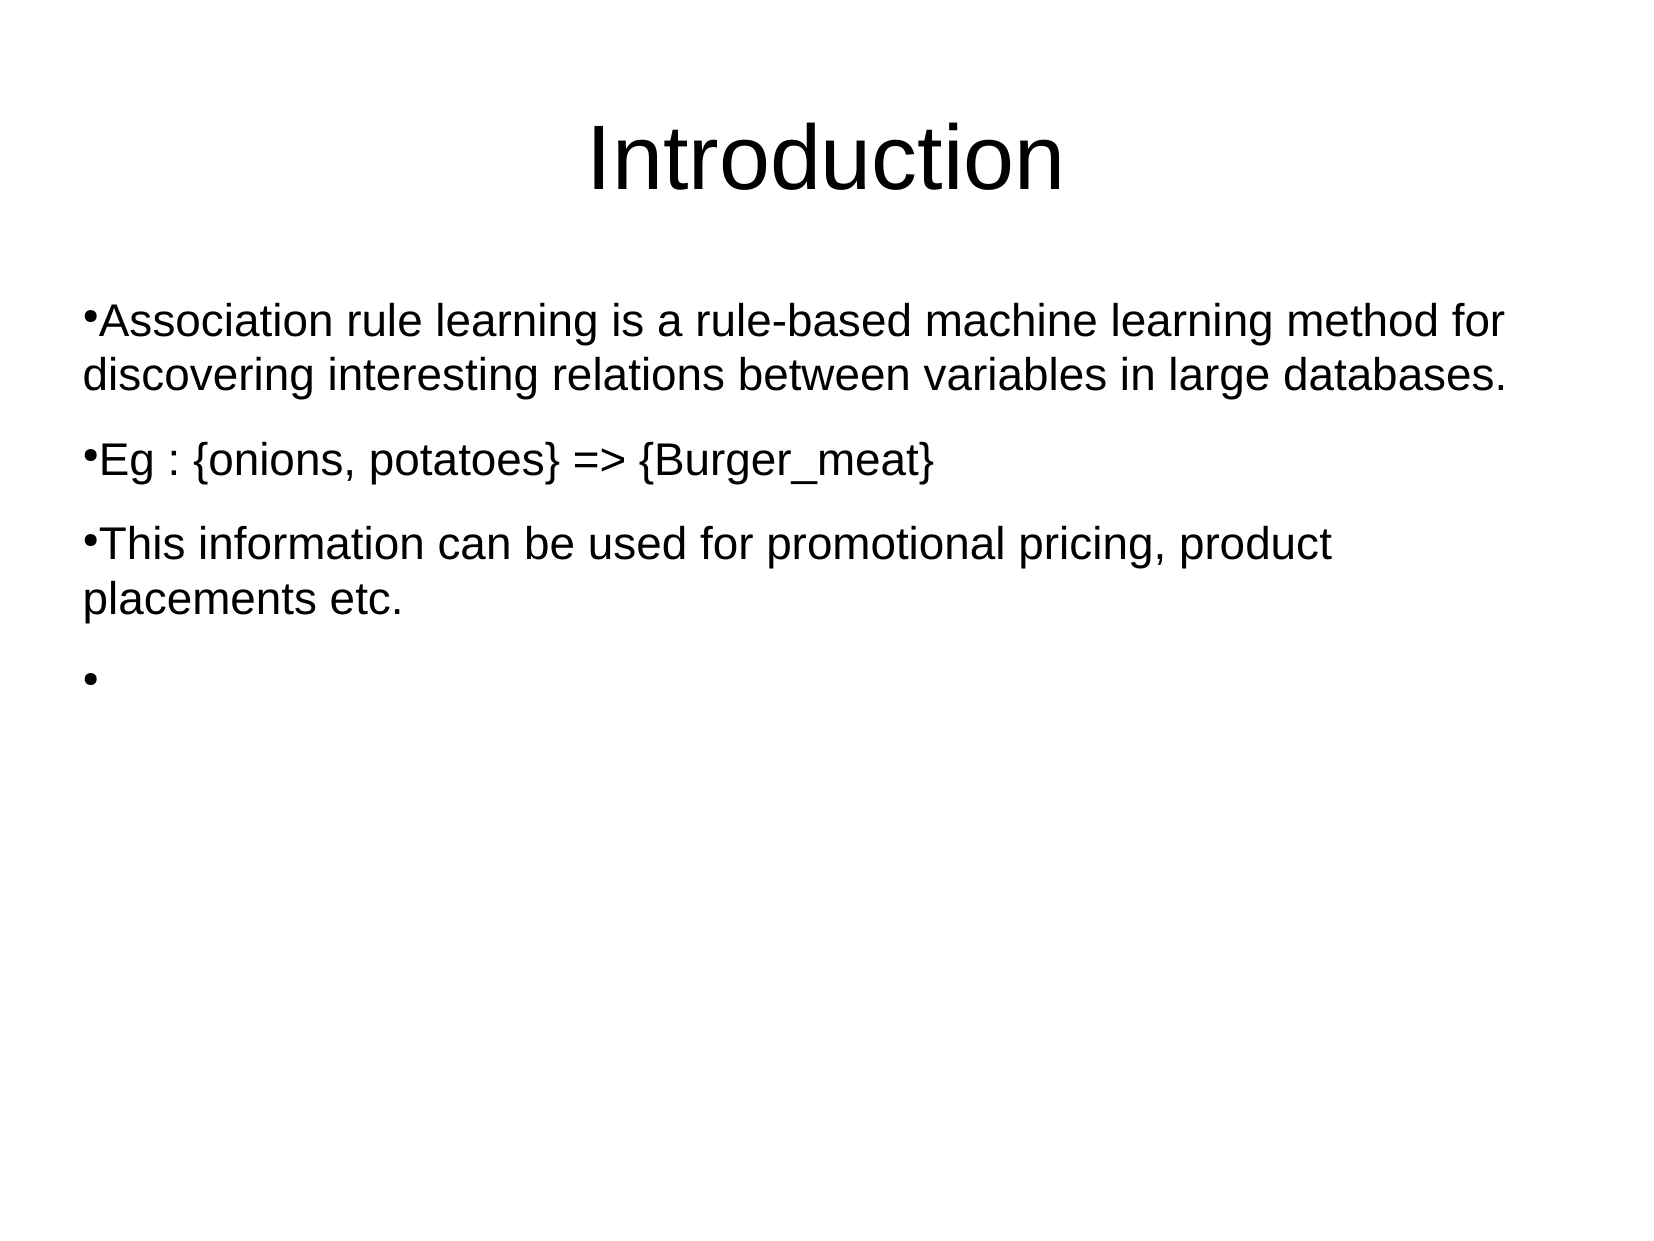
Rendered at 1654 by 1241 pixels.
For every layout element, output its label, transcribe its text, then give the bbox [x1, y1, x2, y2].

title Introduction [82, 49, 1571, 257]
list Association rule learning is a rule-based machine learning method for discovering interesting relations between variables in large databases. Eg : {onions, potatoes} => {Burger_meat} This information can be used for promotional pricing, product placements etc. [82, 290, 1571, 1010]
